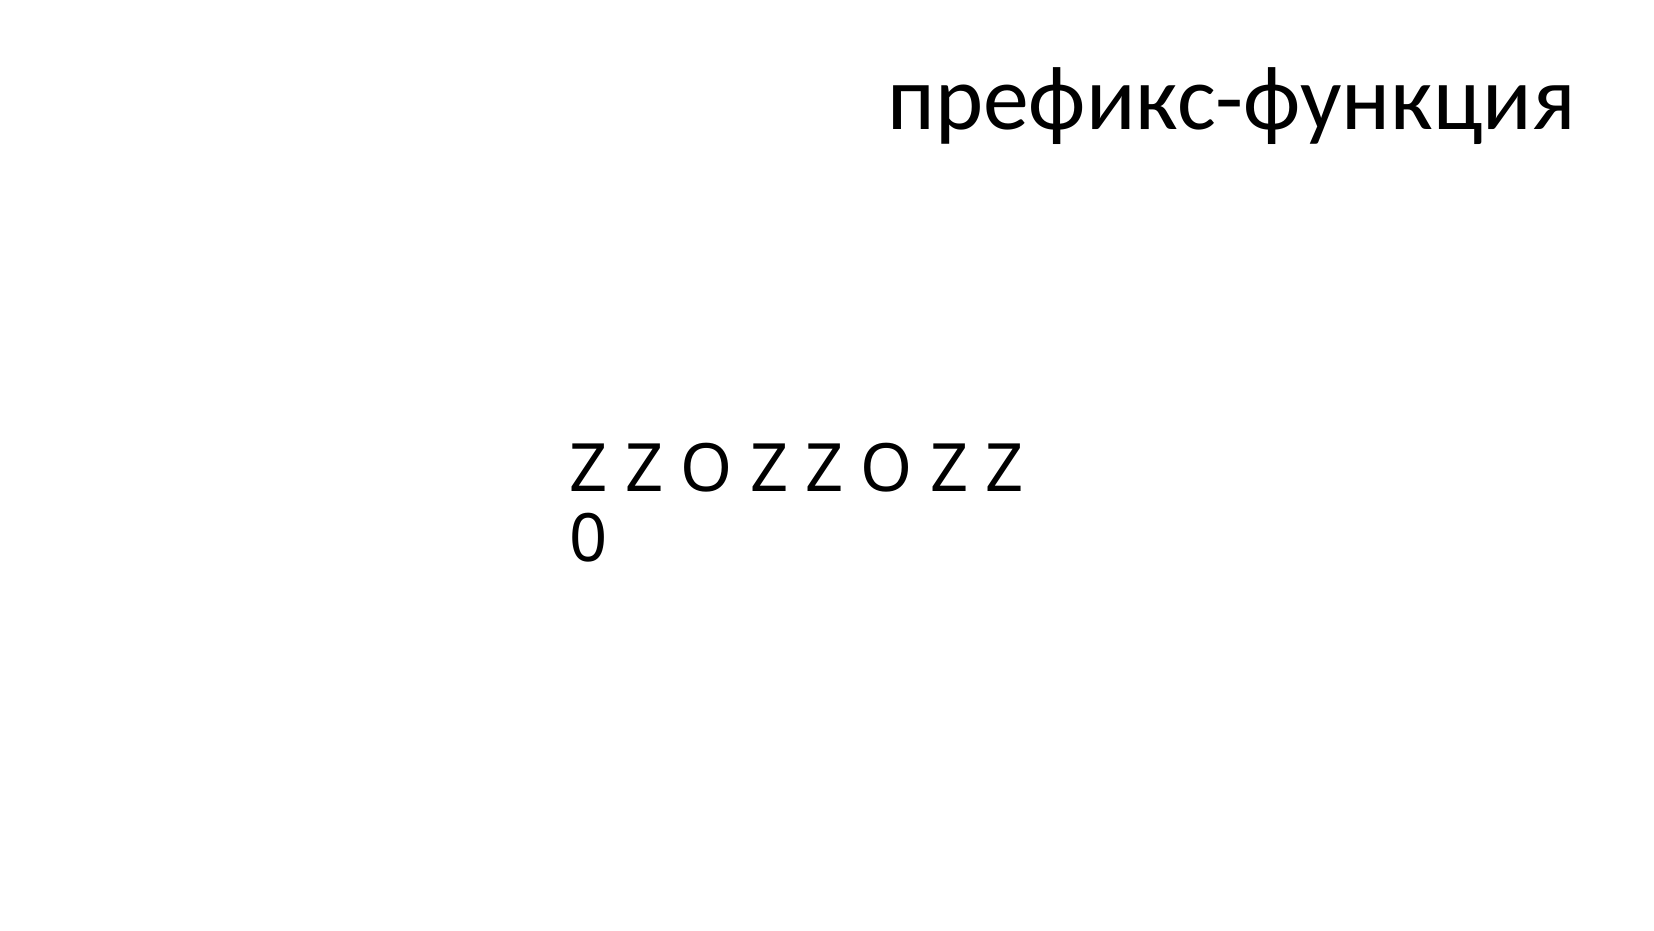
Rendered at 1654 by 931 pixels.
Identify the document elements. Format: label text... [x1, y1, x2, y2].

title префикс-функция [88, 29, 1577, 185]
text_box 0 [555, 483, 619, 582]
text_box Z Z O Z Z O Z Z [555, 412, 1086, 511]
